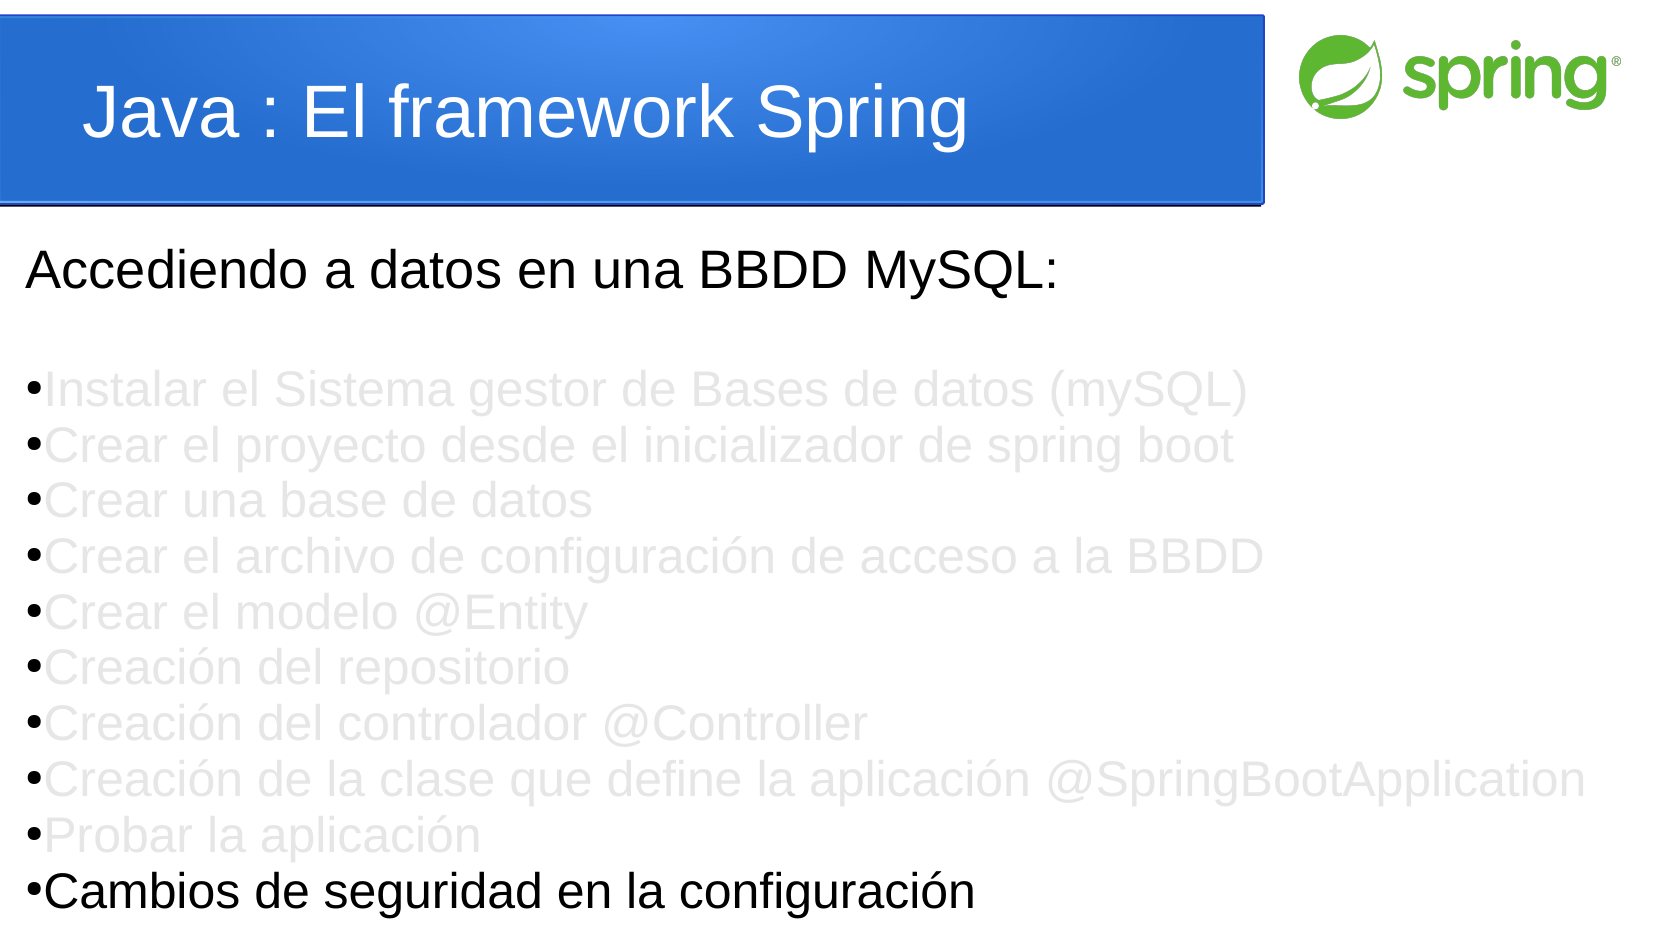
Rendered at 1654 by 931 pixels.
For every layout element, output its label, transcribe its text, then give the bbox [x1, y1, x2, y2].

title Java : El framework Spring [82, 35, 1235, 164]
picture [1299, 35, 1621, 119]
subtitle Accediendo a datos en una BBDD MySQL: Instalar el Sistema gestor de Bases de datos (mySQL) Crear el proyecto desde el inicializador de spring boot Crear una base de datos Crear el archivo de configuración de acceso a la BBDD Crear el modelo @Entity Creación del repositorio Creación del controlador @Controller Creación de la clase que define la aplicación @SpringBootApplication Probar la aplicación Cambios de seguridad en la configuración [25, 164, 1644, 931]
